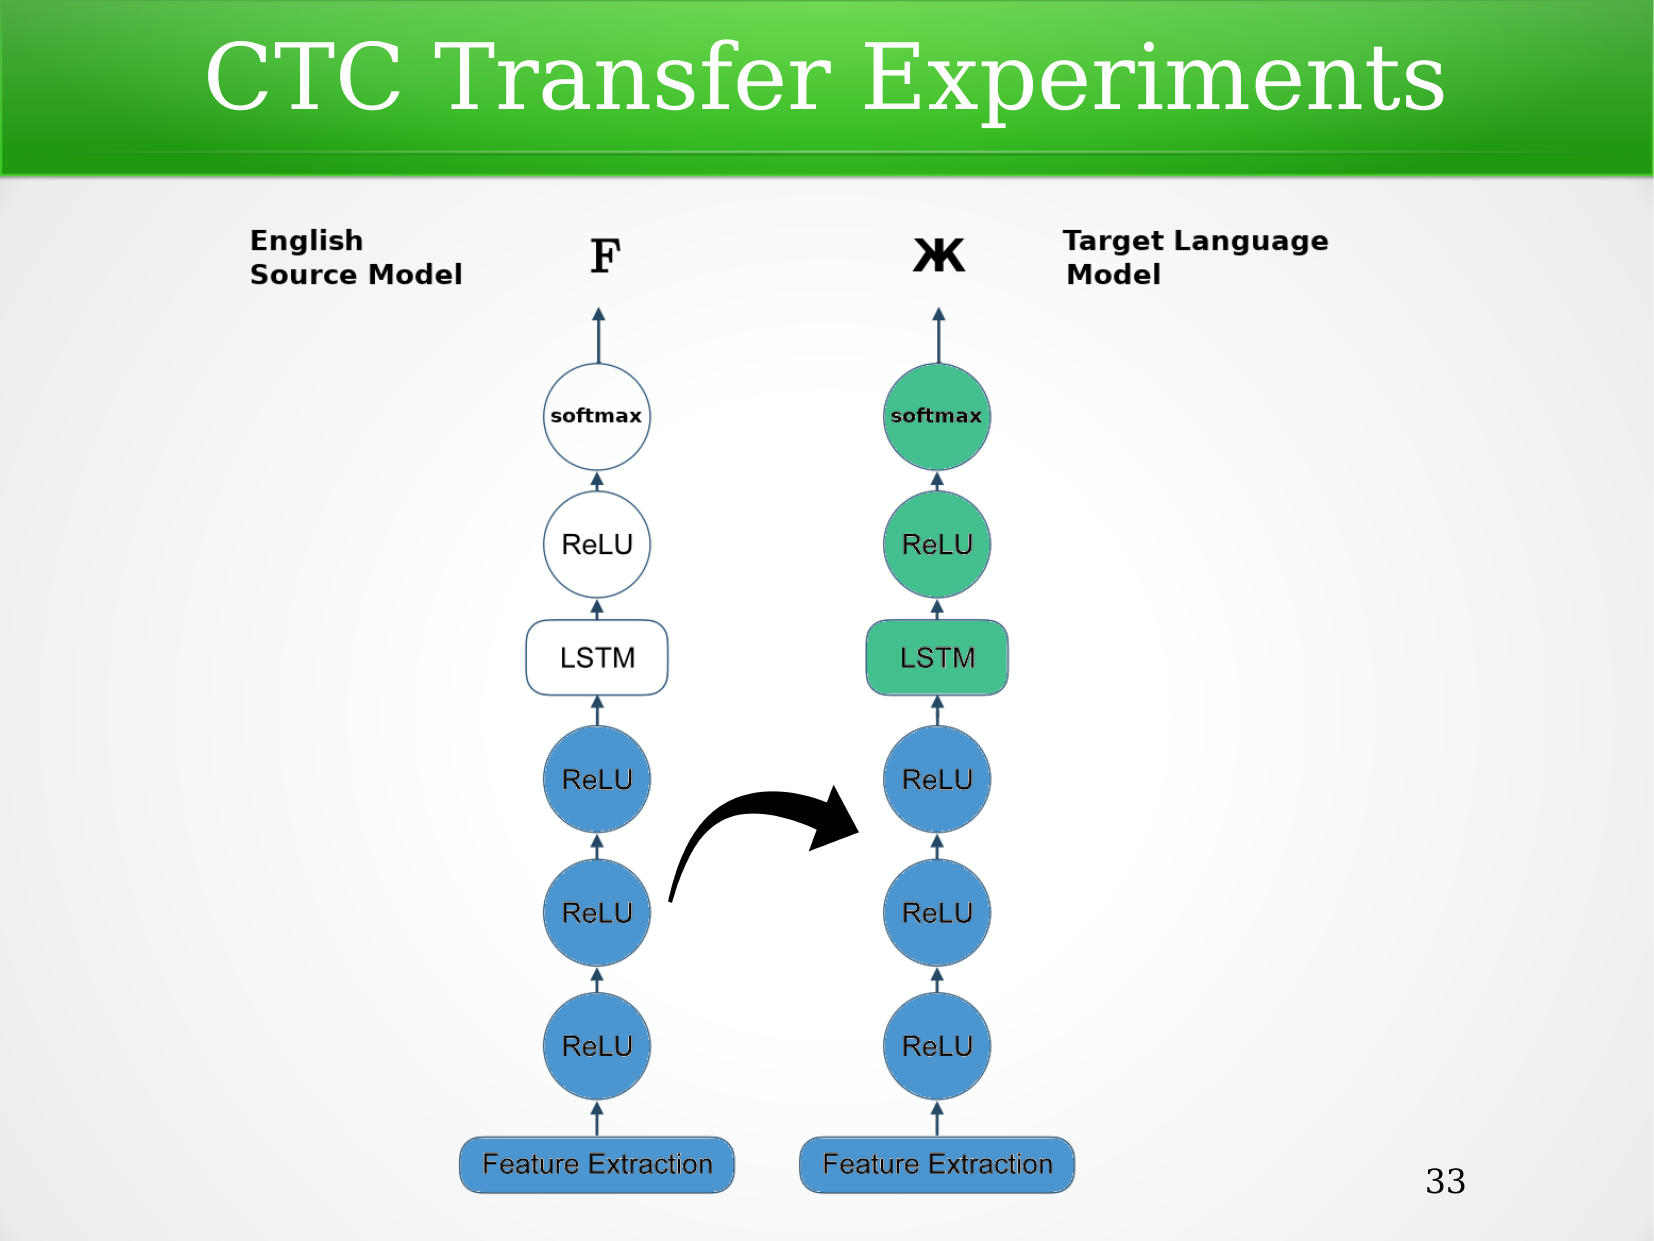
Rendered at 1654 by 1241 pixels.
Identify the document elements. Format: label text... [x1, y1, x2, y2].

picture [0, 0, 1654, 1241]
title CTC Transfer Experiments [82, 11, 1571, 154]
